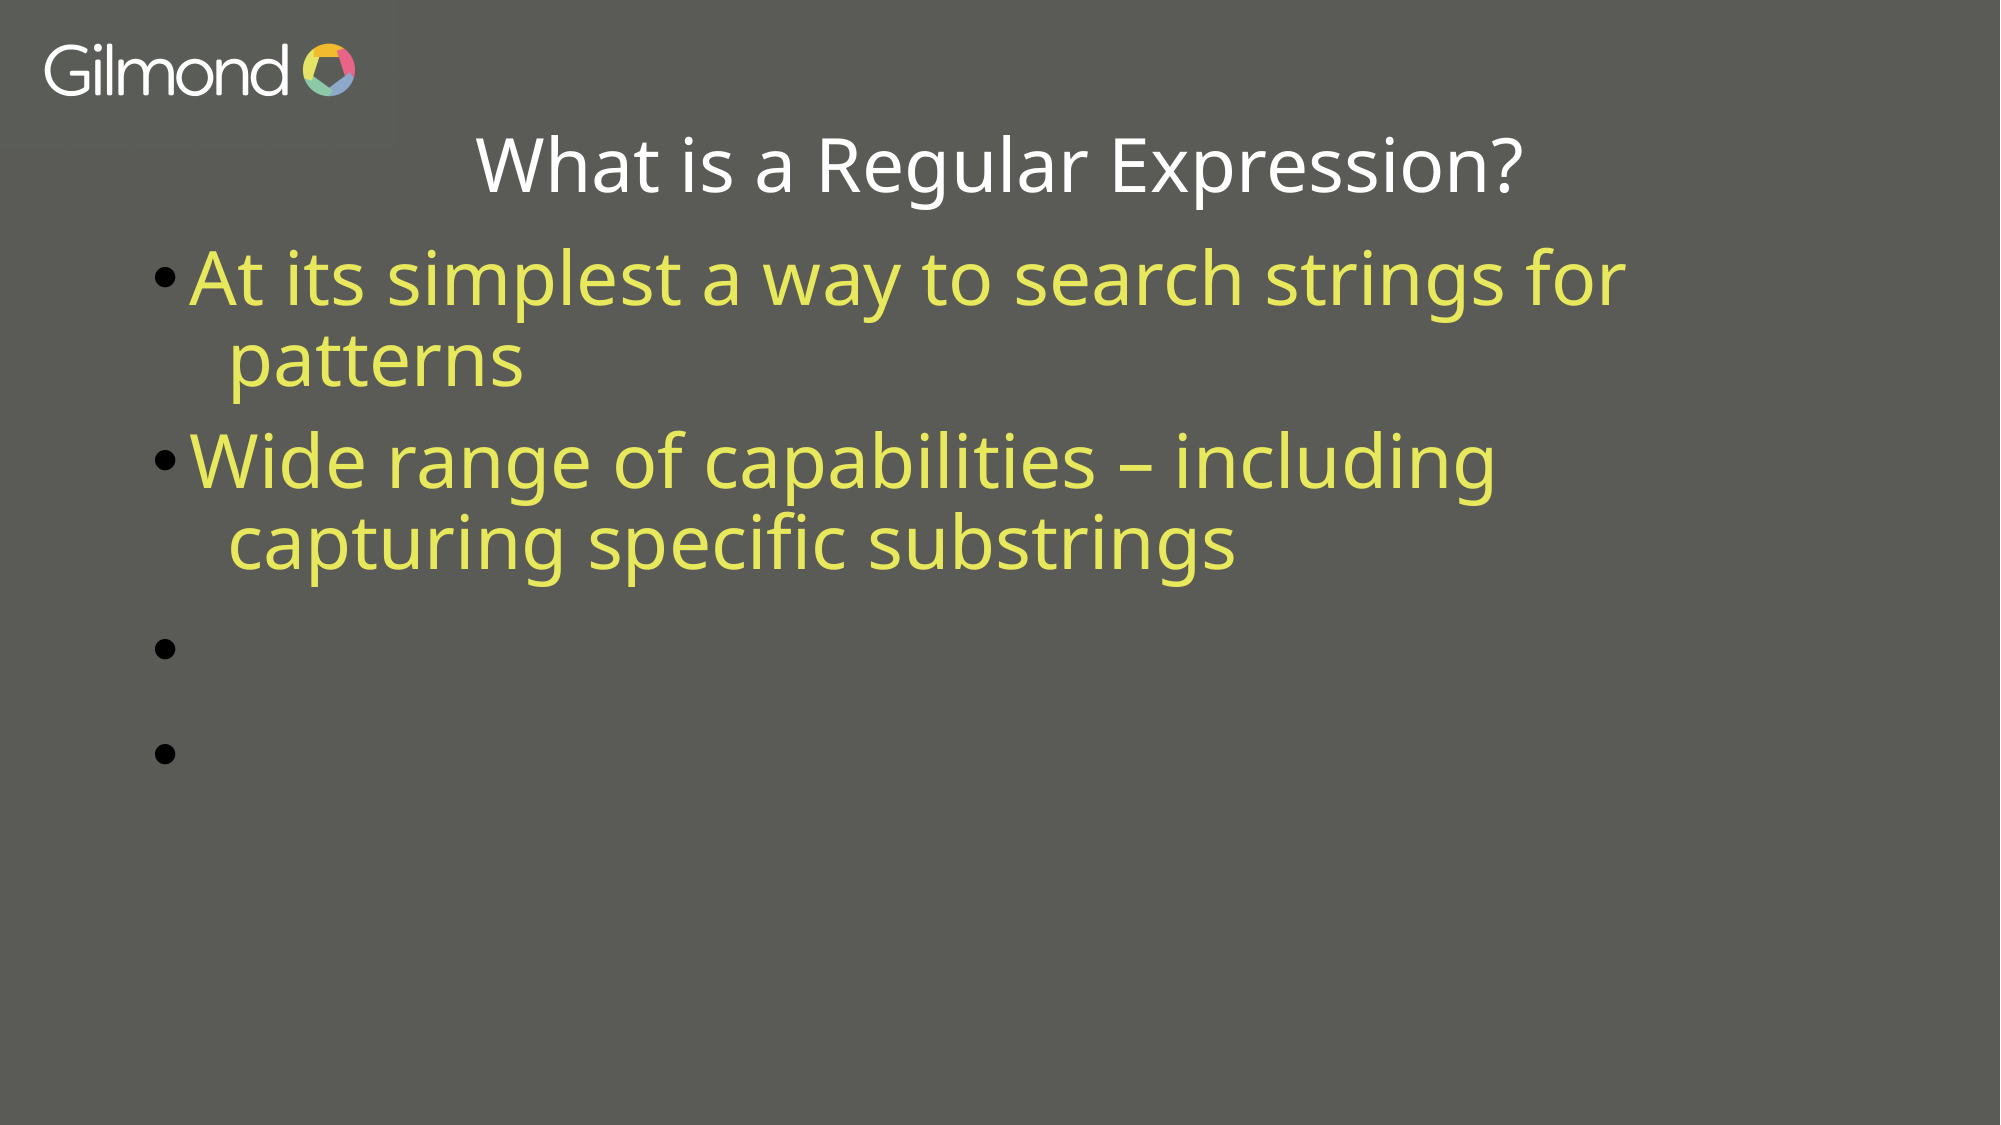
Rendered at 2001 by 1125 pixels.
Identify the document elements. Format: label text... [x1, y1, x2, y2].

picture [0, 0, 399, 149]
title What is a Regular Expression? [137, 59, 1863, 233]
list At its simplest a way to search strings for patterns Wide range of capabilities – including capturing specific substrings [137, 233, 1863, 1053]
